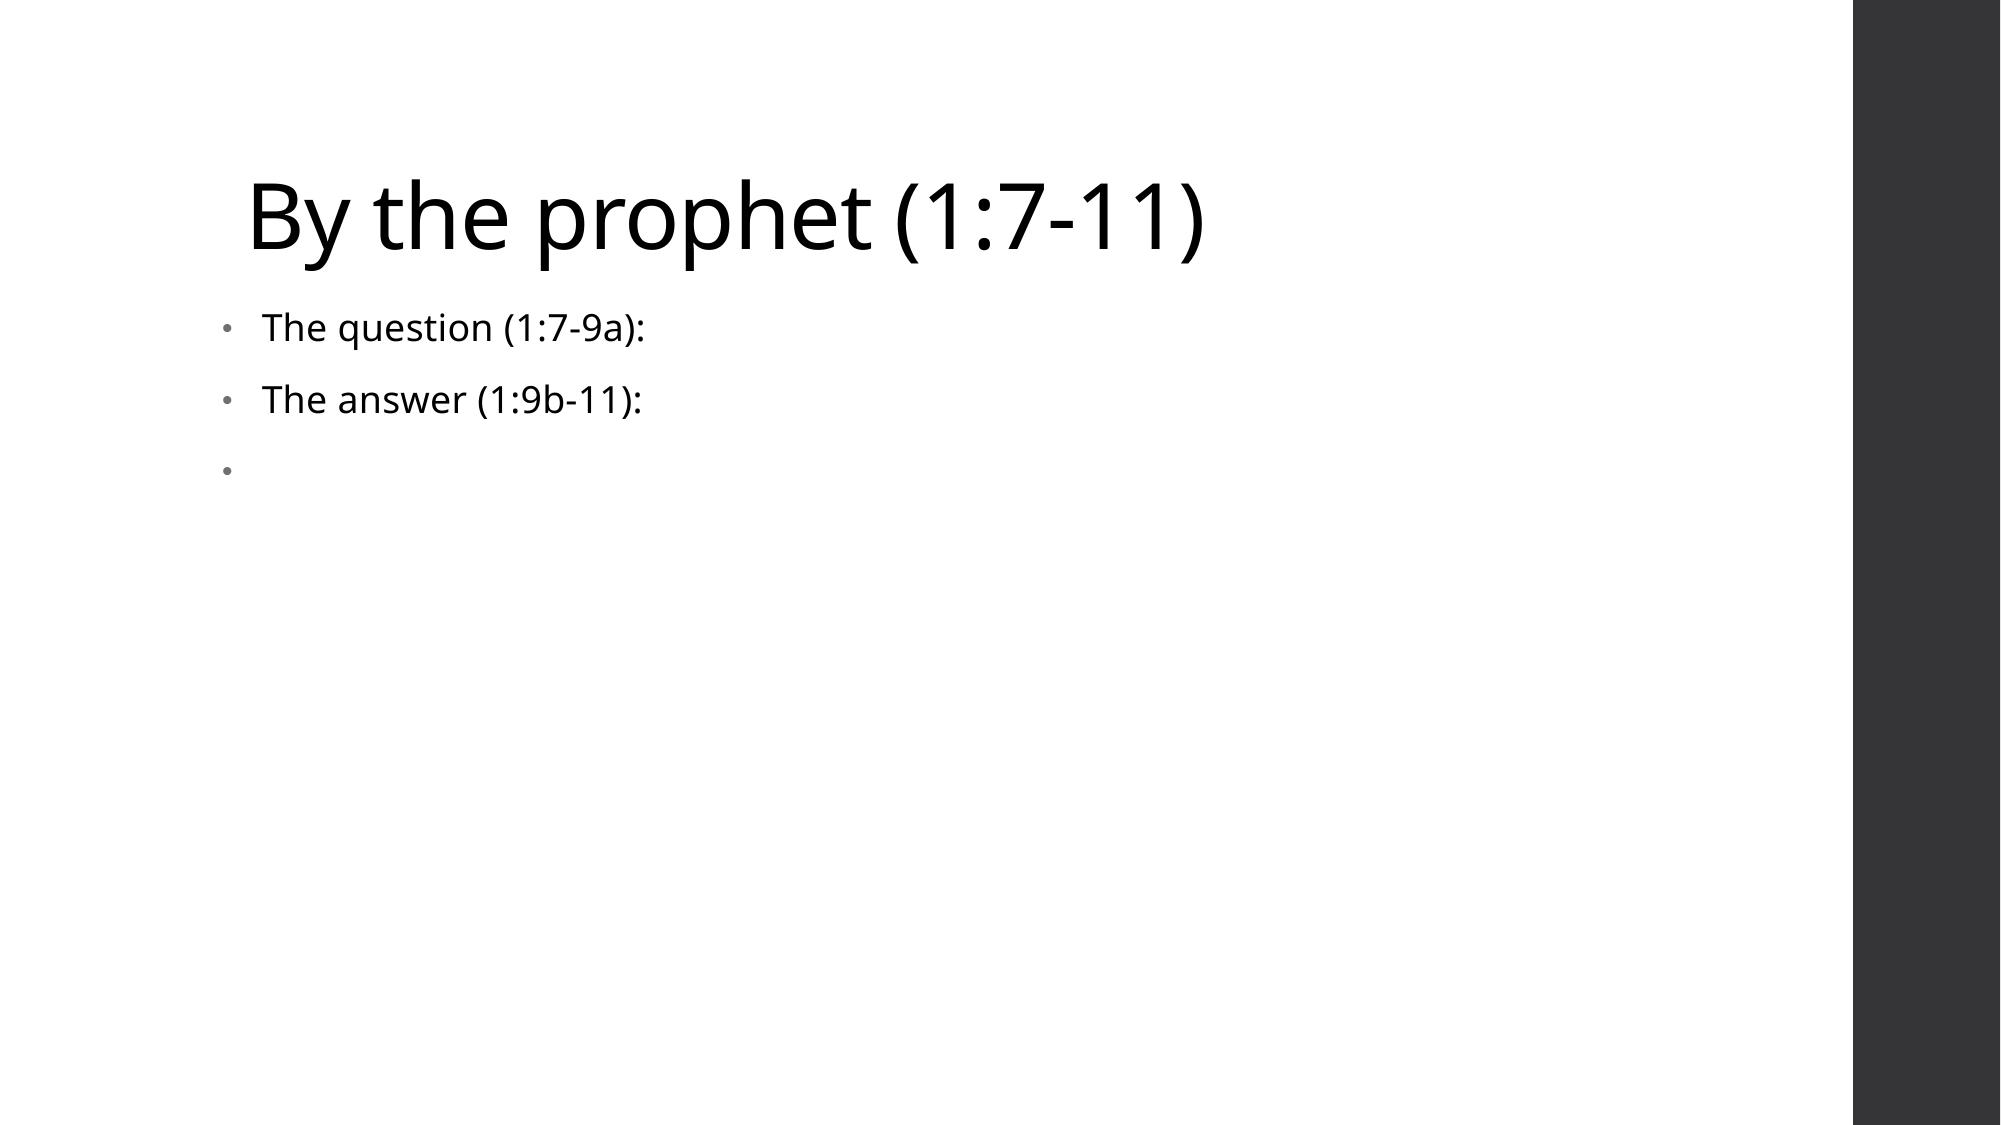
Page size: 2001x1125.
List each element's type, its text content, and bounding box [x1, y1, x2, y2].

list The question (1:7-9a): The answer (1:9b-11): [206, 299, 1617, 1014]
title By the prophet (1:7-11) [206, 60, 1797, 278]
